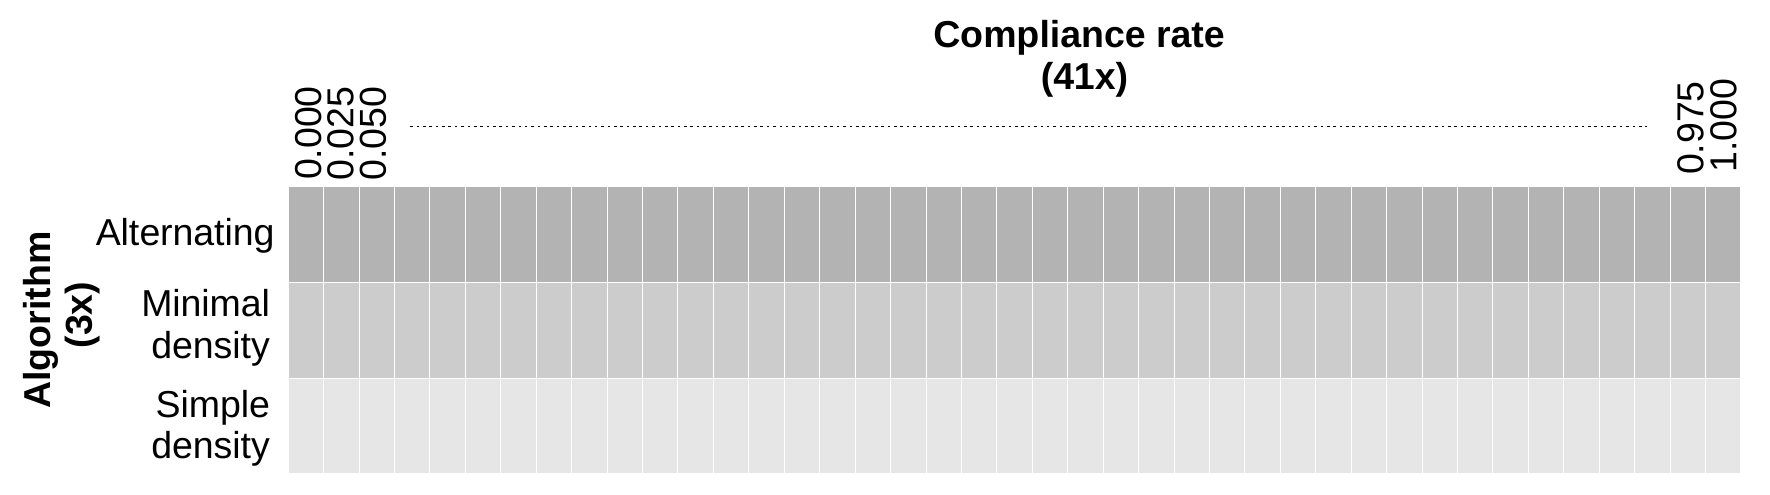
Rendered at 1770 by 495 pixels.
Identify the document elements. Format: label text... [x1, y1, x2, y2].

table_cell [289, 304, 323, 378]
table_cell [1175, 283, 1209, 378]
table_cell [1139, 283, 1174, 378]
table_cell [572, 379, 607, 473]
table_cell [997, 283, 1032, 378]
table_cell [820, 283, 855, 378]
table_header [1600, 187, 1634, 282]
table_cell [1033, 283, 1067, 378]
table_cell [785, 379, 819, 473]
table_header [962, 187, 996, 282]
table_header [430, 187, 465, 282]
table_cell [1706, 283, 1740, 378]
table_cell [1635, 379, 1670, 473]
table_cell [1210, 283, 1244, 378]
table_cell [856, 379, 890, 473]
table_cell [1281, 379, 1315, 473]
table_header [891, 187, 926, 282]
table_header [608, 187, 642, 282]
table_cell [501, 283, 536, 378]
table_header [1387, 187, 1422, 282]
table_cell [1600, 379, 1634, 473]
table_header [749, 187, 784, 282]
table_cell [1068, 379, 1103, 473]
table_cell [360, 283, 394, 378]
table_cell [1245, 379, 1280, 473]
table_cell [360, 379, 394, 473]
table_cell [324, 283, 359, 378]
table_header [1529, 187, 1563, 282]
table_cell [1245, 283, 1280, 378]
table_header [1493, 187, 1528, 282]
text_box Simple density [104, 375, 285, 475]
table_cell [501, 379, 536, 473]
table_cell [714, 283, 748, 378]
table_cell [927, 379, 961, 473]
table_cell [430, 379, 465, 473]
table_cell [466, 283, 500, 378]
table_header [1104, 187, 1138, 282]
table_header [572, 187, 607, 282]
table_header [289, 195, 323, 204]
table_cell [1033, 379, 1067, 473]
table_cell [714, 379, 748, 473]
text_box Minimal density [104, 275, 285, 374]
table_cell [1458, 379, 1492, 473]
table_cell [1423, 379, 1457, 473]
table_cell [820, 379, 855, 473]
table_cell [927, 283, 961, 378]
table_header [997, 187, 1032, 282]
table_cell [1671, 379, 1705, 473]
table_cell [1493, 379, 1528, 473]
table_cell [962, 379, 996, 473]
table_cell [643, 283, 677, 378]
table_header [1671, 190, 1705, 282]
table_cell [1104, 379, 1138, 473]
text_box 0.000 [279, 59, 311, 195]
table_header [1635, 187, 1670, 282]
table_cell [643, 379, 677, 473]
table_header [1316, 187, 1351, 282]
table_cell [891, 379, 926, 473]
table_cell [749, 283, 784, 378]
table_header [537, 187, 571, 282]
table_cell [1281, 283, 1315, 378]
text_box Algorithm (3x) [8, 180, 108, 451]
table_header [1245, 187, 1280, 282]
table_header [395, 196, 429, 282]
table_cell [537, 283, 571, 378]
table_cell [430, 283, 465, 378]
table_header [678, 187, 713, 282]
table_cell [537, 379, 571, 473]
table_cell [395, 379, 429, 473]
table_header [501, 187, 536, 282]
table_cell [608, 379, 642, 473]
table_cell [856, 283, 890, 378]
table_cell [1068, 283, 1103, 378]
table_cell [395, 283, 429, 378]
table_cell [749, 379, 784, 473]
table_cell [1210, 379, 1244, 473]
table_cell [1671, 283, 1705, 378]
table_cell [1316, 283, 1351, 378]
table_header [1139, 187, 1174, 282]
table_cell [678, 283, 713, 378]
text_box 0.050 [344, 30, 444, 196]
table_header [643, 187, 677, 282]
table_cell [1387, 283, 1422, 378]
table_cell [1600, 283, 1634, 378]
table_cell [1352, 379, 1386, 473]
table_header [1281, 187, 1315, 282]
table_header [1458, 187, 1492, 282]
table_cell [1387, 379, 1422, 473]
table_cell [608, 283, 642, 378]
table_cell [1529, 283, 1563, 378]
text_box 1.000 [1695, 21, 1770, 187]
table_header [1210, 187, 1244, 282]
table_cell [997, 379, 1032, 473]
table_header [1423, 187, 1457, 282]
table_header [324, 196, 359, 282]
table_cell [572, 283, 607, 378]
table_cell [1352, 283, 1386, 378]
table_cell [1316, 379, 1351, 473]
table_cell [678, 379, 713, 473]
table_cell [324, 379, 359, 473]
text_box 0.025 [311, 30, 344, 196]
table_header [785, 187, 819, 282]
table_header [1564, 187, 1599, 282]
table_cell [1423, 283, 1457, 378]
table_header [927, 187, 961, 282]
table_cell [891, 283, 926, 378]
table_header [714, 187, 748, 282]
table_cell [962, 283, 996, 378]
table_cell [1458, 283, 1492, 378]
text_box Compliance rate (41x) [821, 6, 1347, 159]
table_cell [1706, 379, 1740, 473]
table_header [1706, 190, 1740, 282]
table_header [856, 187, 890, 282]
table_header [1033, 187, 1067, 282]
table_header [360, 196, 394, 282]
table_header [1352, 187, 1386, 282]
text_box Alternating [108, 204, 352, 304]
table_header [820, 187, 855, 282]
text_box 0.975 [1661, 24, 1761, 190]
table_cell [1493, 283, 1528, 378]
table_cell [466, 379, 500, 473]
table_header [1175, 187, 1209, 282]
table_cell [1104, 283, 1138, 378]
table_header [466, 187, 500, 282]
table_cell [1635, 283, 1670, 378]
table_cell [1564, 283, 1599, 378]
table_cell [1529, 379, 1563, 473]
table_cell [1175, 379, 1209, 473]
table_cell [1139, 379, 1174, 473]
table_cell [1564, 379, 1599, 473]
table_cell [785, 283, 819, 378]
table_cell [289, 379, 323, 473]
table_header [1068, 187, 1103, 282]
